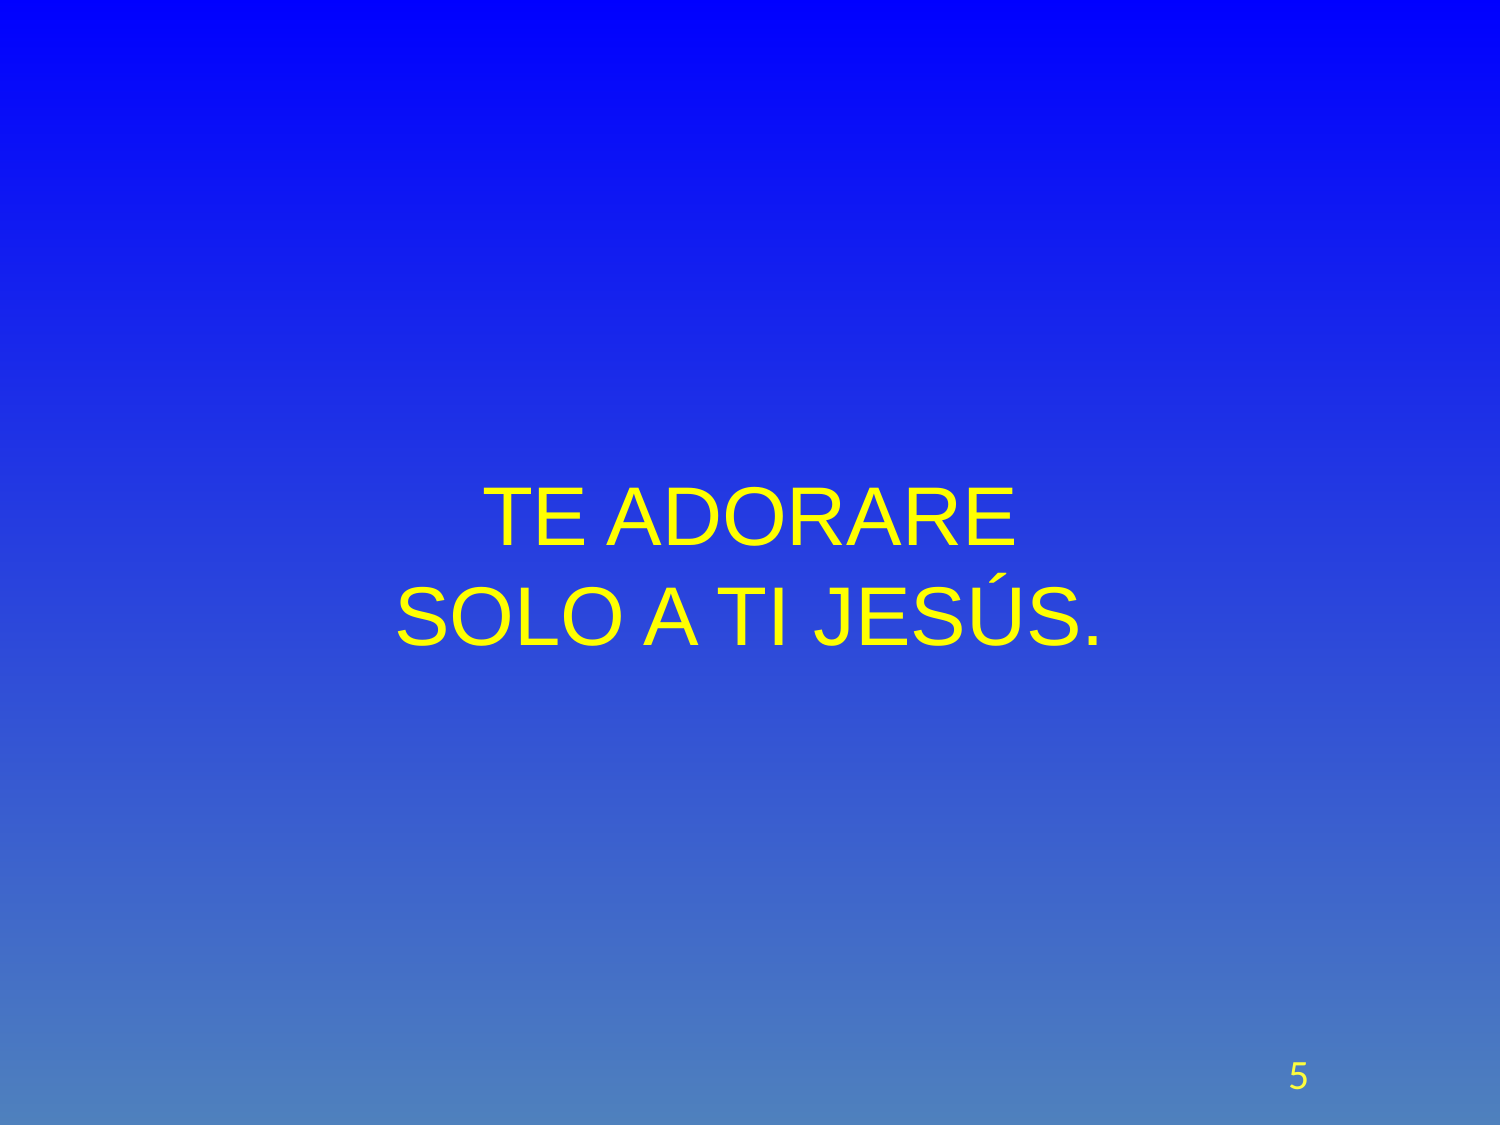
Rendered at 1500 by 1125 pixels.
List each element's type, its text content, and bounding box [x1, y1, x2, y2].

title TE ADORARE SOLO A TI JESÚS. [75, 468, 1426, 657]
text_box <número> [974, 1042, 1325, 1103]
